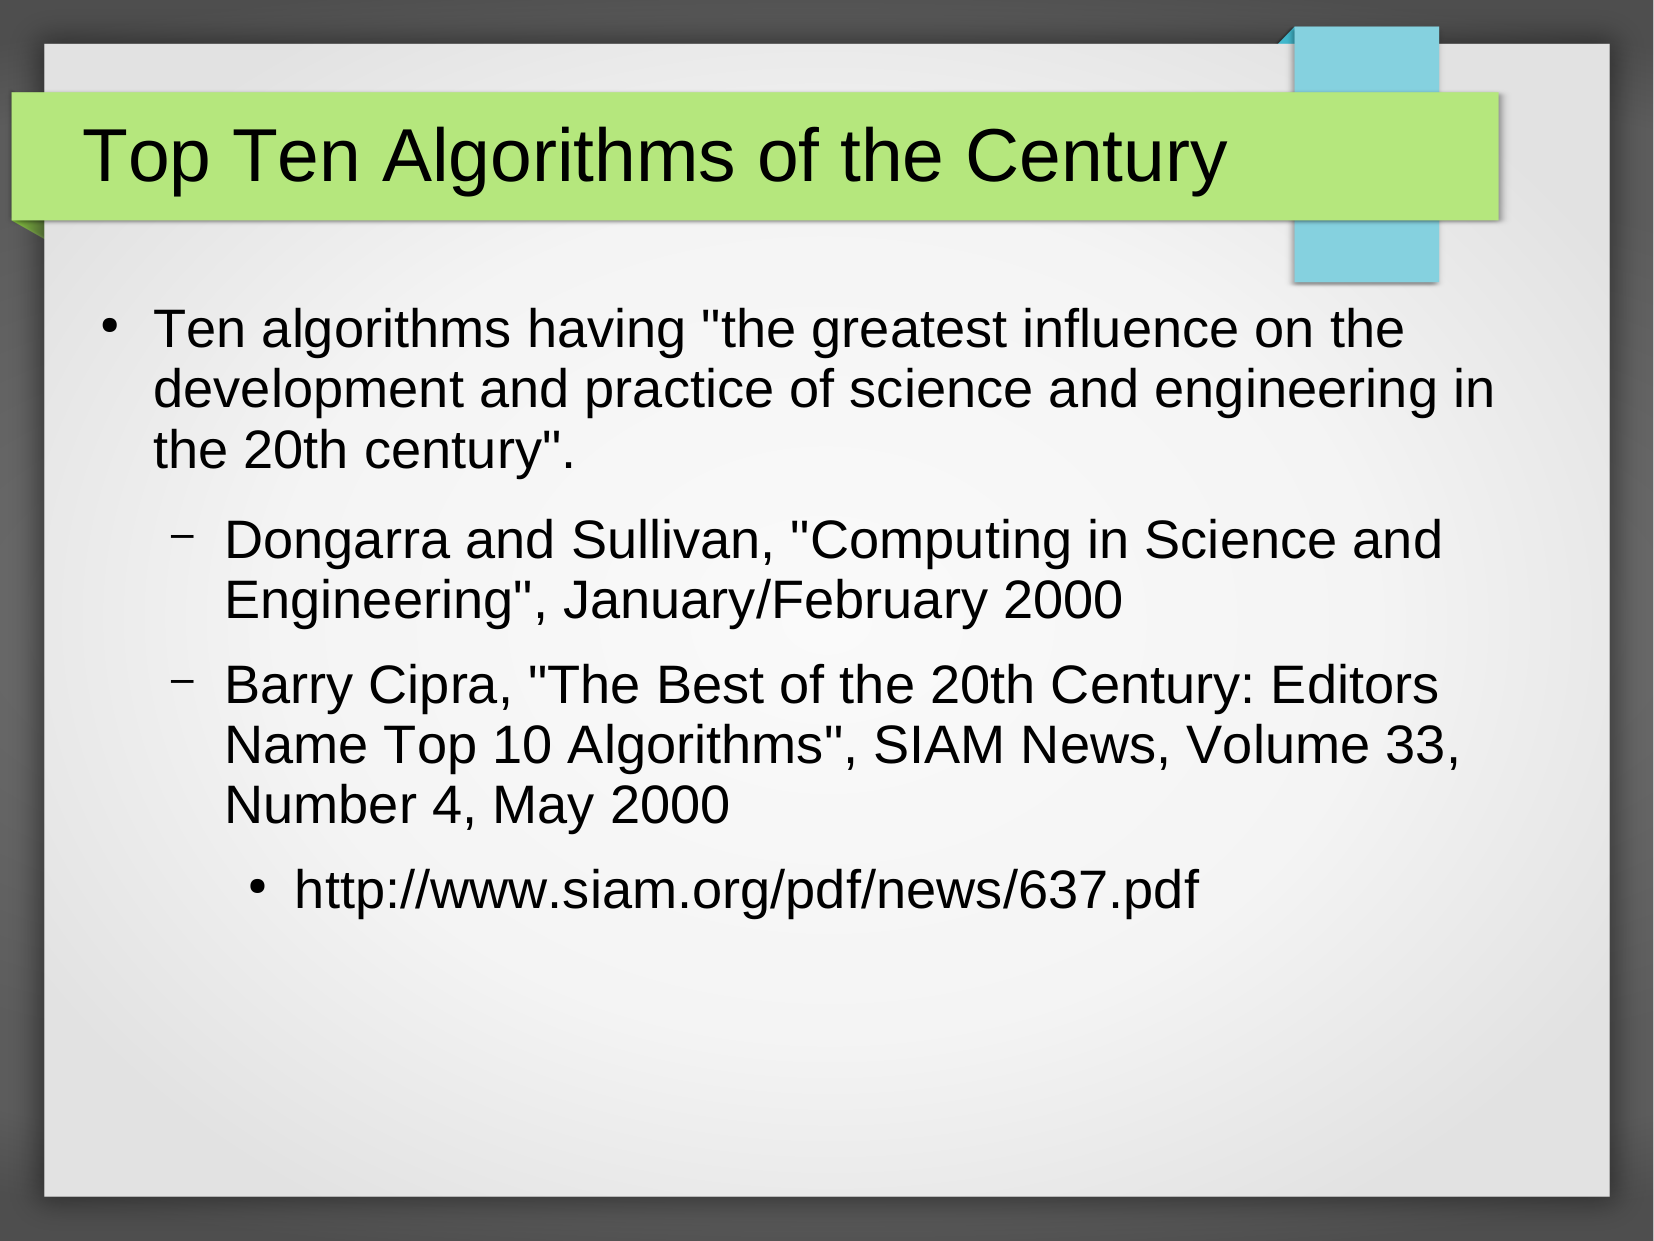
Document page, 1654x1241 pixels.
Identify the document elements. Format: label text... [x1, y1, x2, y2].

title Top Ten Algorithms of the Century [82, 94, 1264, 213]
picture [0, 0, 1654, 1241]
list Ten algorithms having "the greatest influence on the development and practice of science and engineering in the 20th century". Dongarra and Sullivan, "Computing in Science and Engineering", January/February 2000 Barry Cipra, "The Best of the 20th Century: Editors Name Top 10 Algorithms", SIAM News, Volume 33, Number 4, May 2000 http://www.siam.org/pdf/news/637.pdf [82, 295, 1571, 1015]
